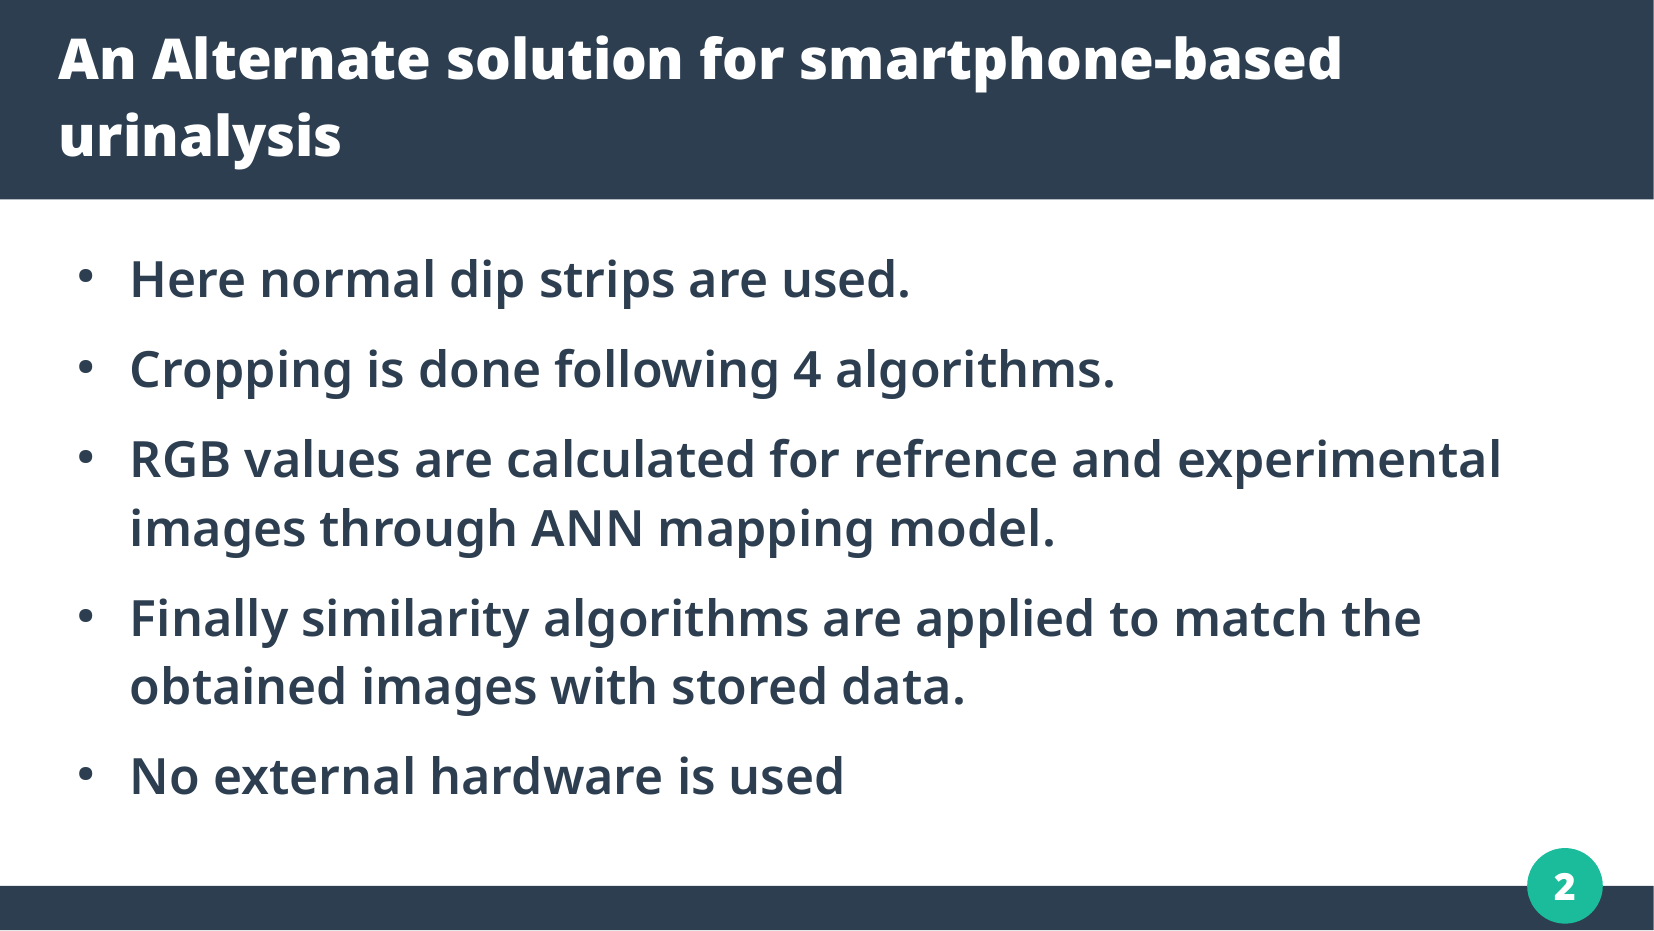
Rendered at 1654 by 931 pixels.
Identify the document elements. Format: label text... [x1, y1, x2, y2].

title An Alternate solution for smartphone-based urinalysis [59, 37, 1595, 156]
list Here normal dip strips are used. Cropping is done following 4 algorithms. RGB values are calculated for refrence and experimental images through ANN mapping model. Finally similarity algorithms are applied to match the obtained images with stored data. No external hardware is used [59, 243, 1595, 864]
